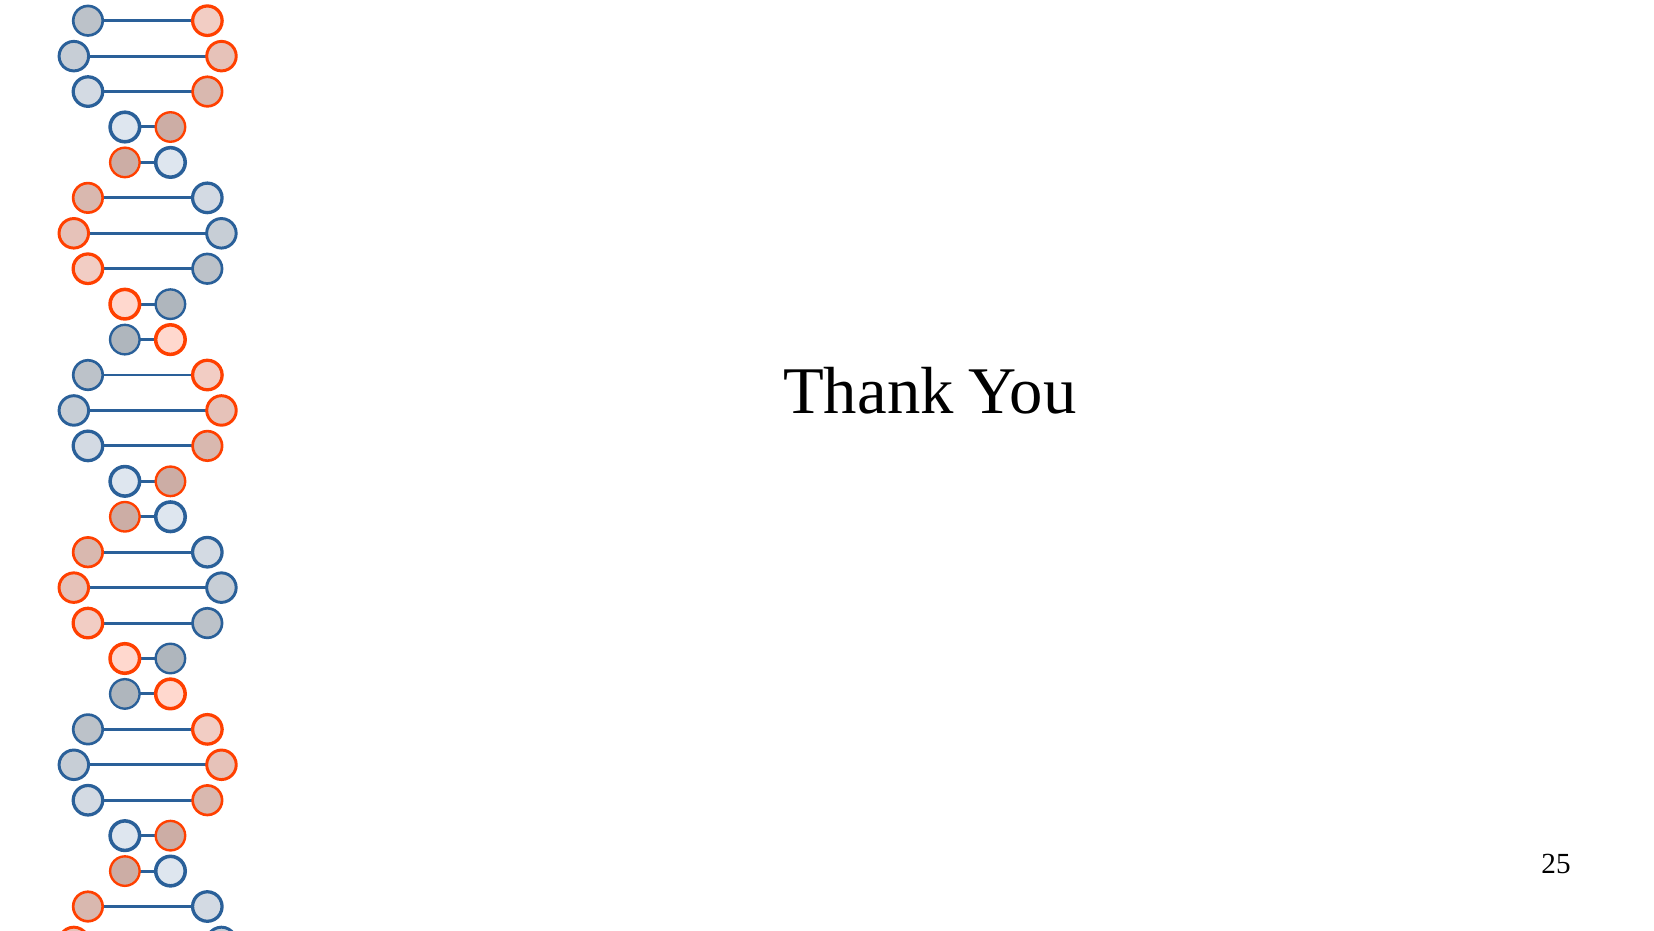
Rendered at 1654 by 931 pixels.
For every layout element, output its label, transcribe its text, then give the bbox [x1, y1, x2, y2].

subtitle Thank You [265, 35, 1595, 748]
